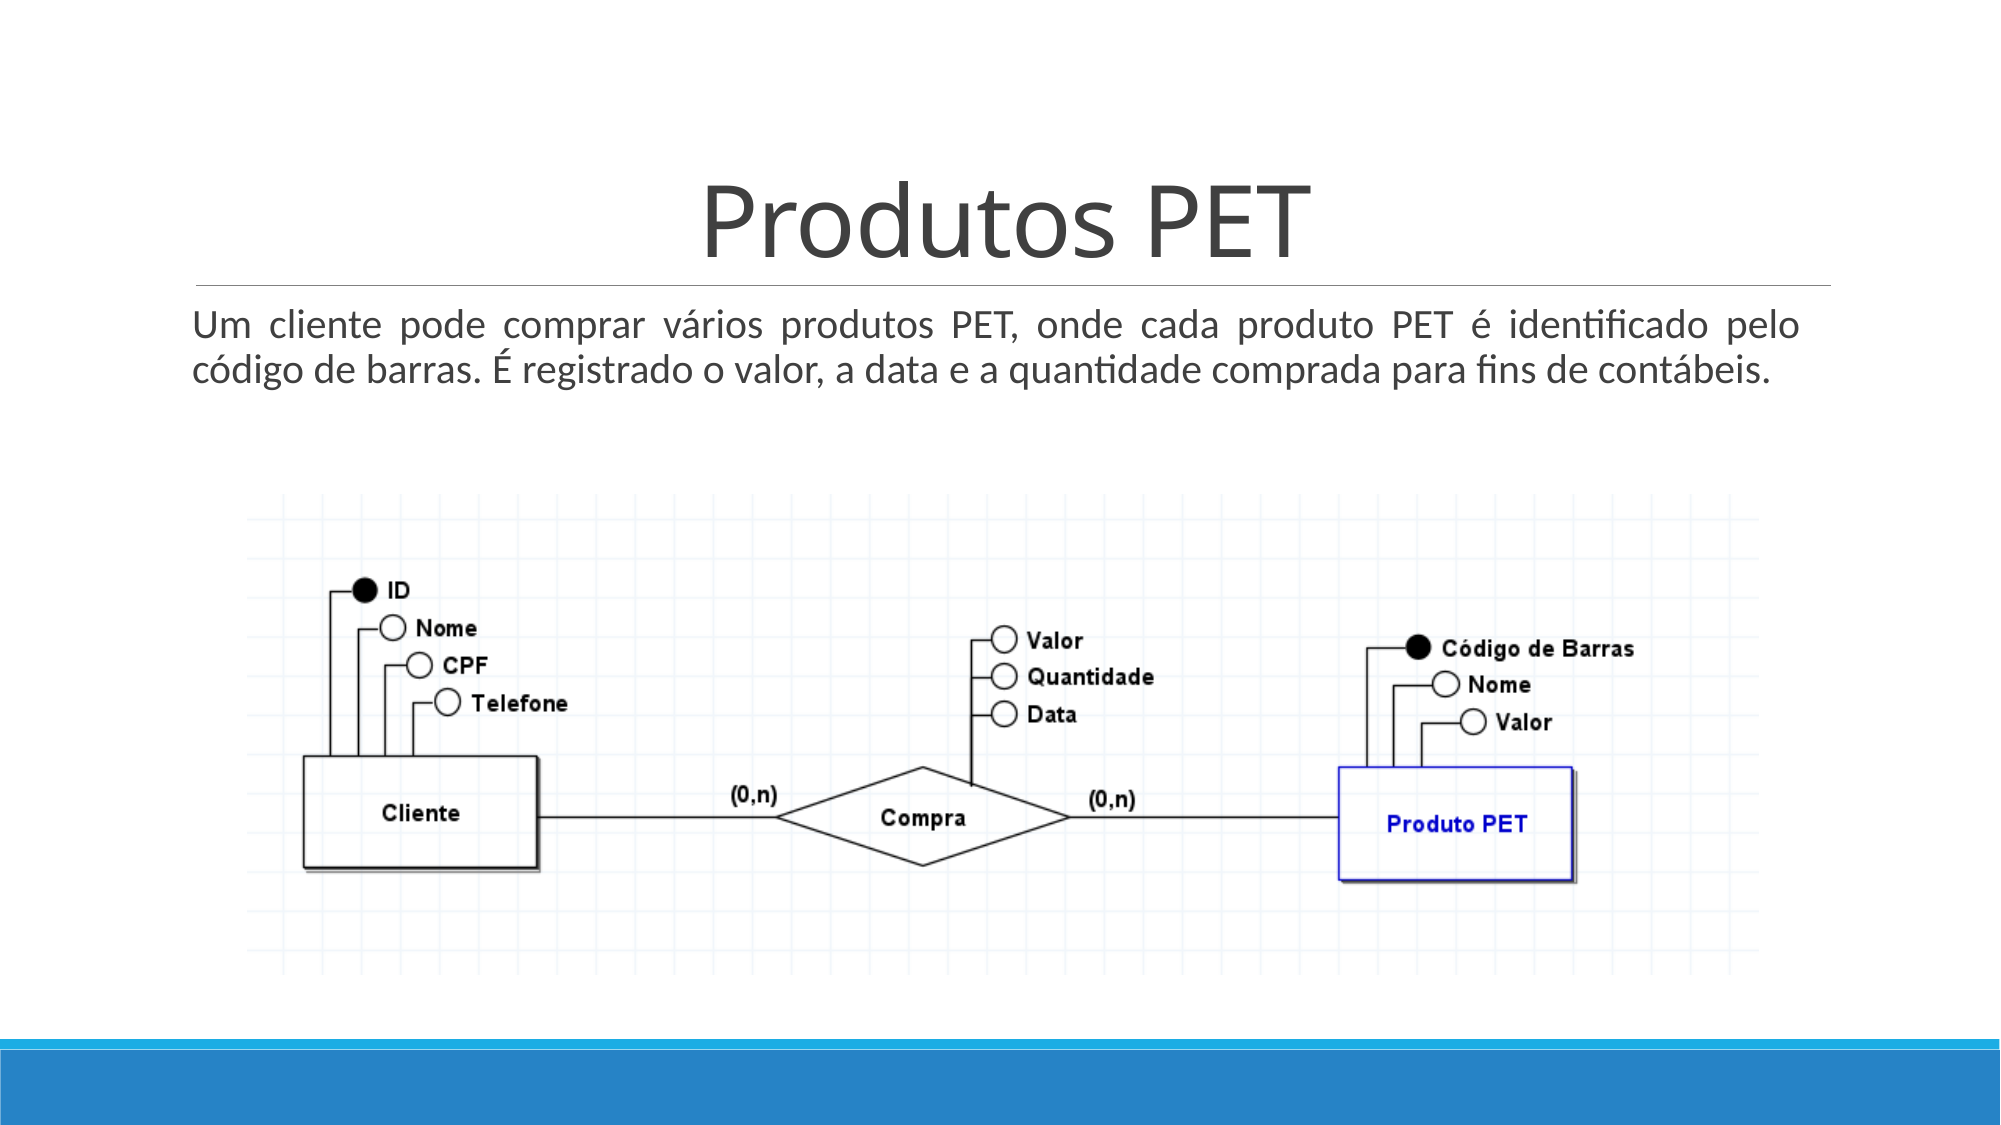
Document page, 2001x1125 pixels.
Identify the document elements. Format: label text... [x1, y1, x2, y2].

picture [247, 494, 1759, 975]
list Um cliente pode comprar vários produtos PET, onde cada produto PET é identificado pelo código de barras. É registrado o valor, a data e a quantidade comprada para fins de contábeis. [177, 295, 1802, 956]
title Produtos PET [180, 47, 1830, 285]
